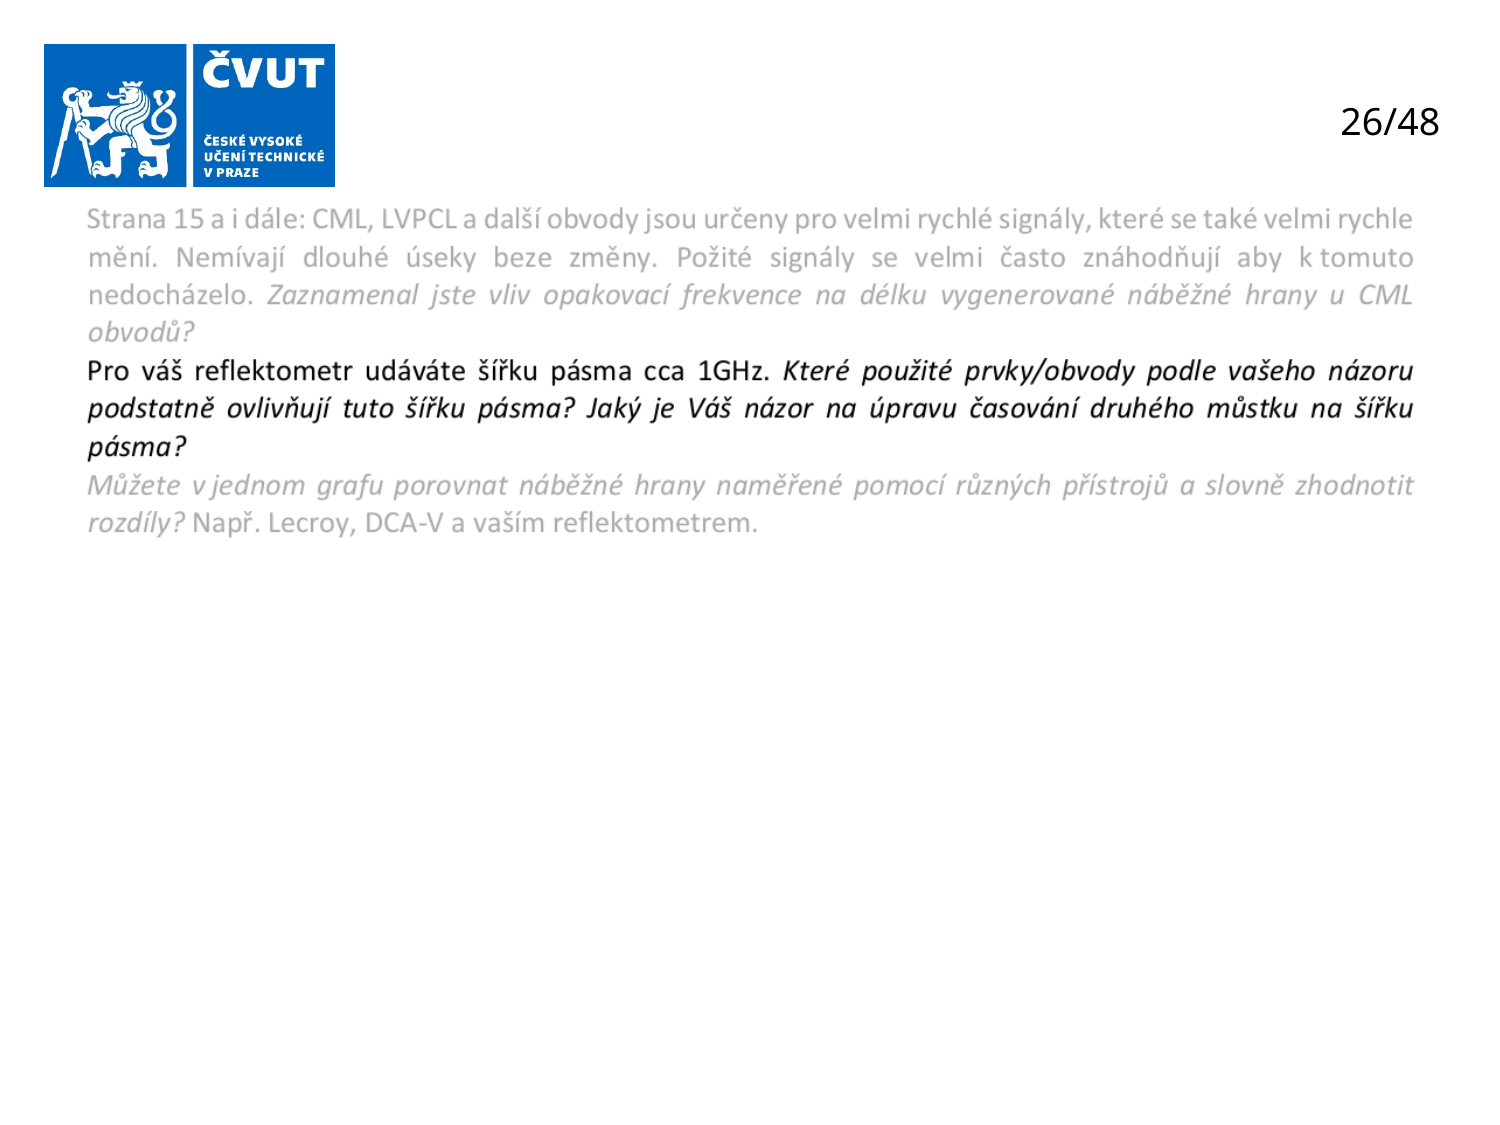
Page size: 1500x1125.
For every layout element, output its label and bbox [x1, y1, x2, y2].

text_box [15, 198, 1486, 345]
text_box [15, 464, 1486, 545]
picture [44, 44, 335, 187]
picture [75, 345, 1426, 464]
